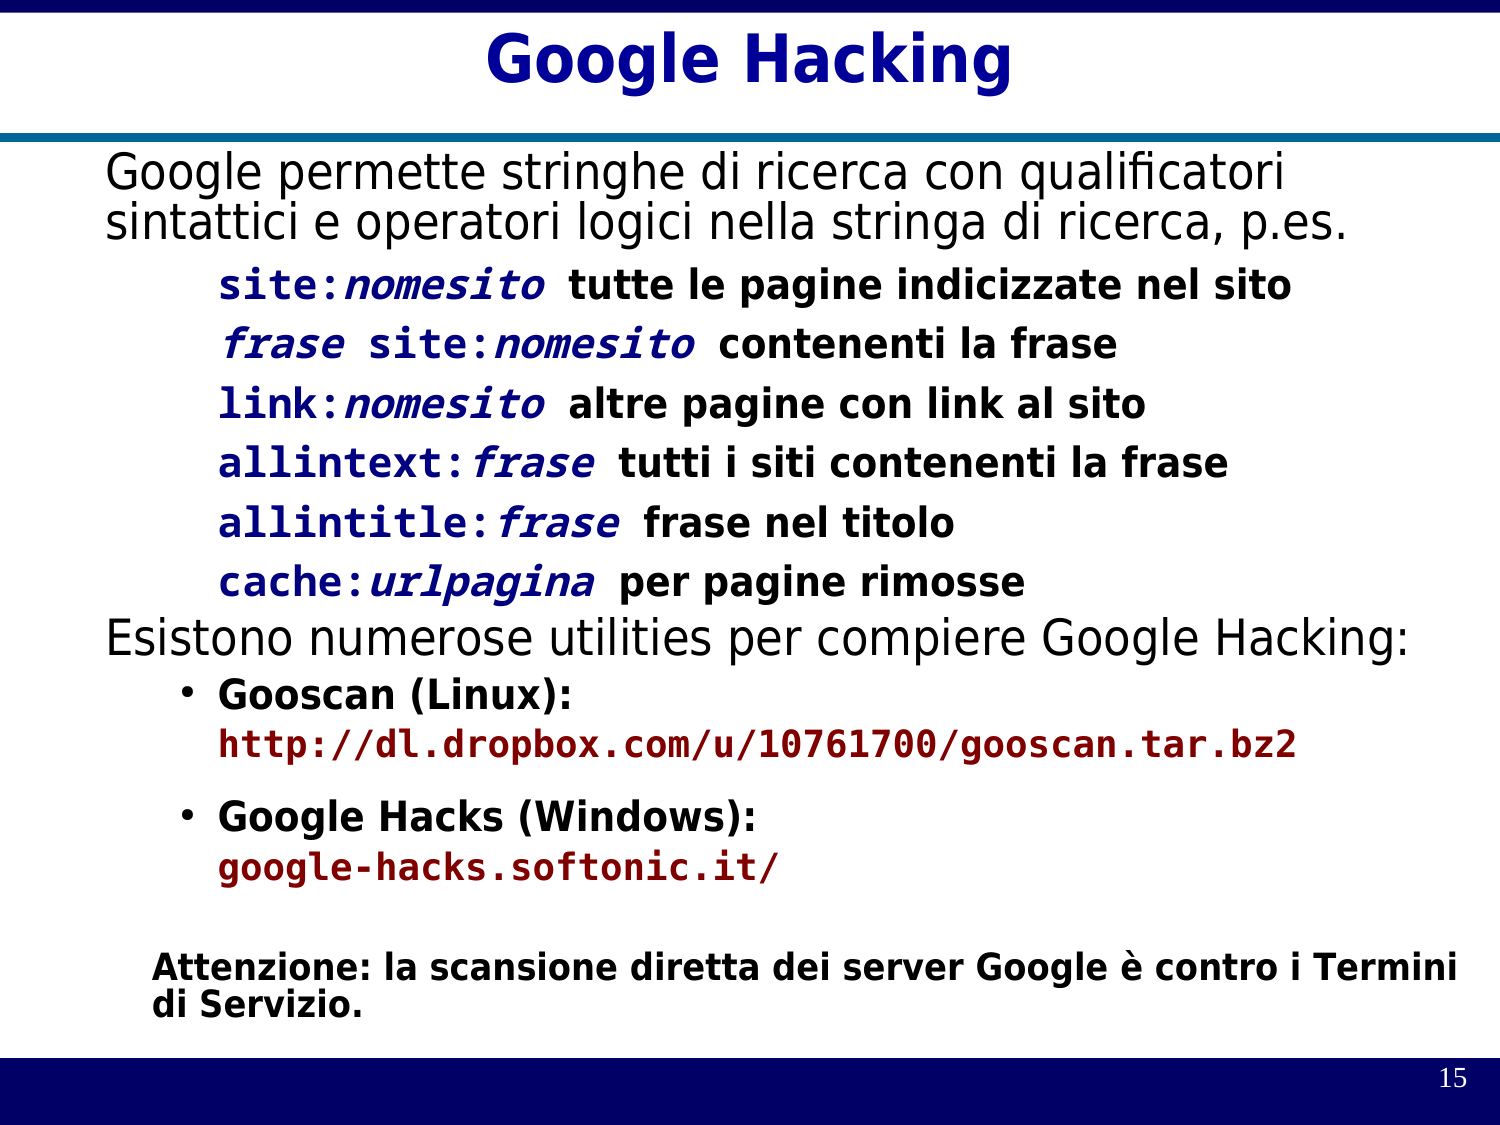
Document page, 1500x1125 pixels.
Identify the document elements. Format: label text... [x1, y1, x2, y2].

title Google Hacking [30, 0, 1471, 126]
list Google permette stringhe di ricerca con qualificatori sintattici e operatori logici nella stringa di ricerca, p.es. site:nomesito tutte le pagine indicizzate nel sito frase site:nomesito contenenti la frase link:nomesito altre pagine con link al sito allintext:frase tutti i siti contenenti la frase allintitle:frase frase nel titolo cache:urlpagina per pagine rimosse Esistono numerose utilities per compiere Google Hacking: Gooscan (Linux): http://dl.dropbox.com/u/10761700/gooscan.tar.bz2 Google Hacks (Windows): google-hacks.softonic.it/ Attenzione: la scansione diretta dei server Google è contro i Termini di Servizio. [30, 149, 1471, 1021]
